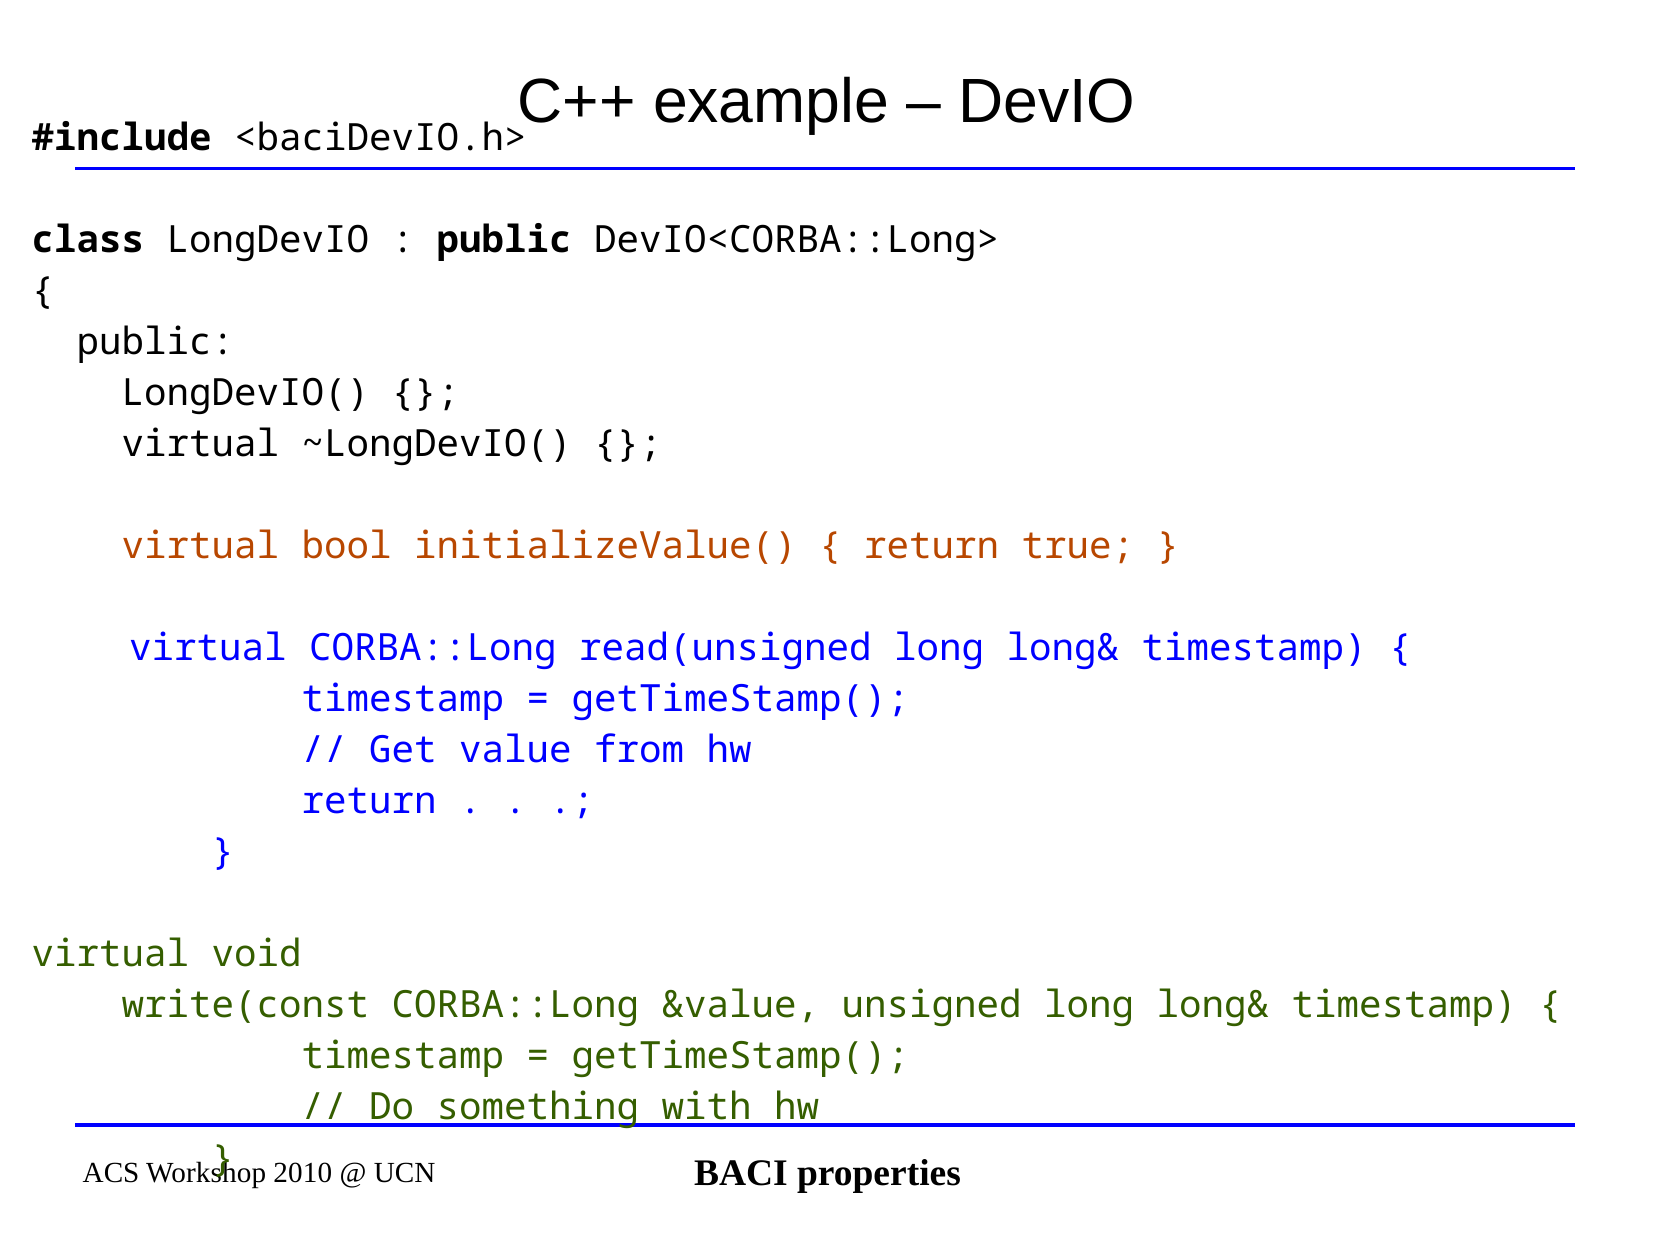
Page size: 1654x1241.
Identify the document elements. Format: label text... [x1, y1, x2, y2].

subtitle #include <baciDevIO.h> class LongDevIO : public DevIO<CORBA::Long> { public: LongDevIO() {}; virtual ~LongDevIO() {}; virtual bool initializeValue() { return true; } virtual CORBA::Long read(unsigned long long& timestamp) { timestamp = getTimeStamp(); // Get value from hw return . . .; } virtual void write(const CORBA::Long &value, unsigned long long& timestamp) { timestamp = getTimeStamp(); // Do something with hw } [31, 188, 1607, 1105]
title C++ example – DevIO [82, 39, 1571, 163]
